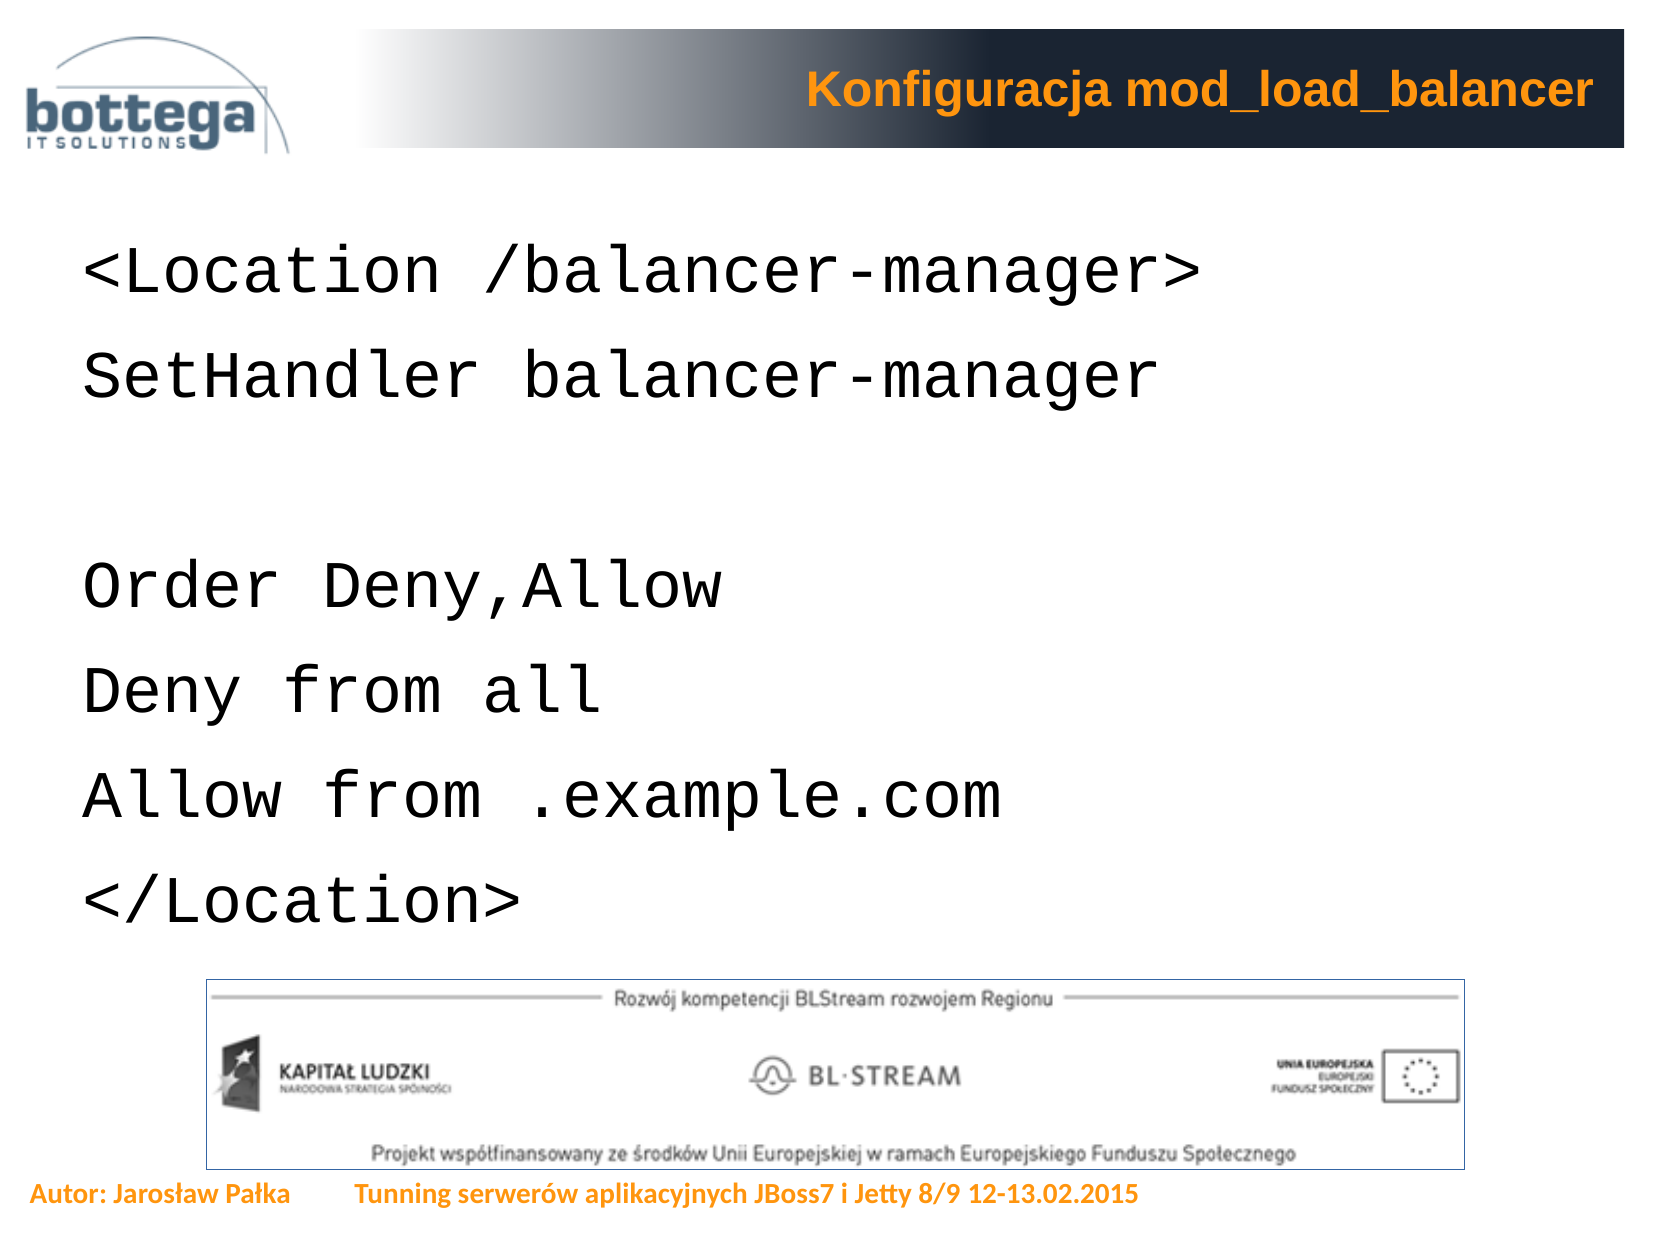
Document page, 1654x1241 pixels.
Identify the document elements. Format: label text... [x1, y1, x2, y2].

title Konfiguracja mod_load_balancer [354, 29, 1625, 148]
picture [207, 980, 1464, 1169]
list <Location /balancer-manager> SetHandler balancer-manager Order Deny,Allow Deny from all Allow from .example.com </Location> [82, 237, 1571, 957]
picture [17, 29, 296, 160]
